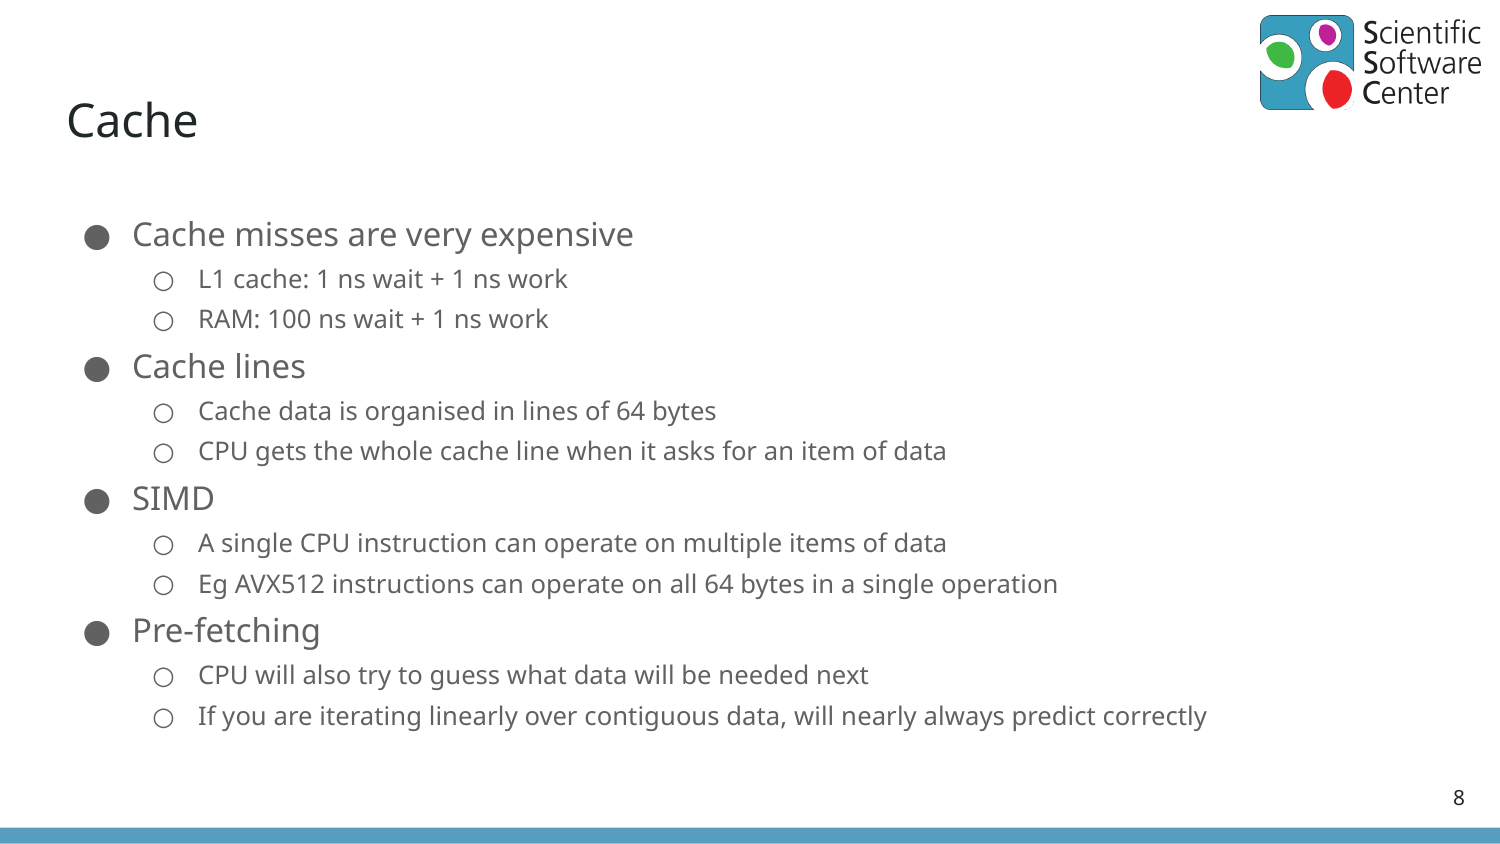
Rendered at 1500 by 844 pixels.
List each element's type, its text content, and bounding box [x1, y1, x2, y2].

picture [1260, 15, 1481, 110]
title Cache [51, 72, 1449, 167]
slide_number <number> [1389, 764, 1480, 830]
list Cache misses are very expensive L1 cache: 1 ns wait + 1 ns work RAM: 100 ns wait + 1 ns work Cache lines Cache data is organised in lines of 64 bytes CPU gets the whole cache line when it asks for an item of data SIMD A single CPU instruction can operate on multiple items of data Eg AVX512 instructions can operate on all 64 bytes in a single operation Pre-fetching CPU will also try to guess what data will be needed next If you are iterating linearly over contiguous data, will nearly always predict correctly [51, 189, 1449, 750]
